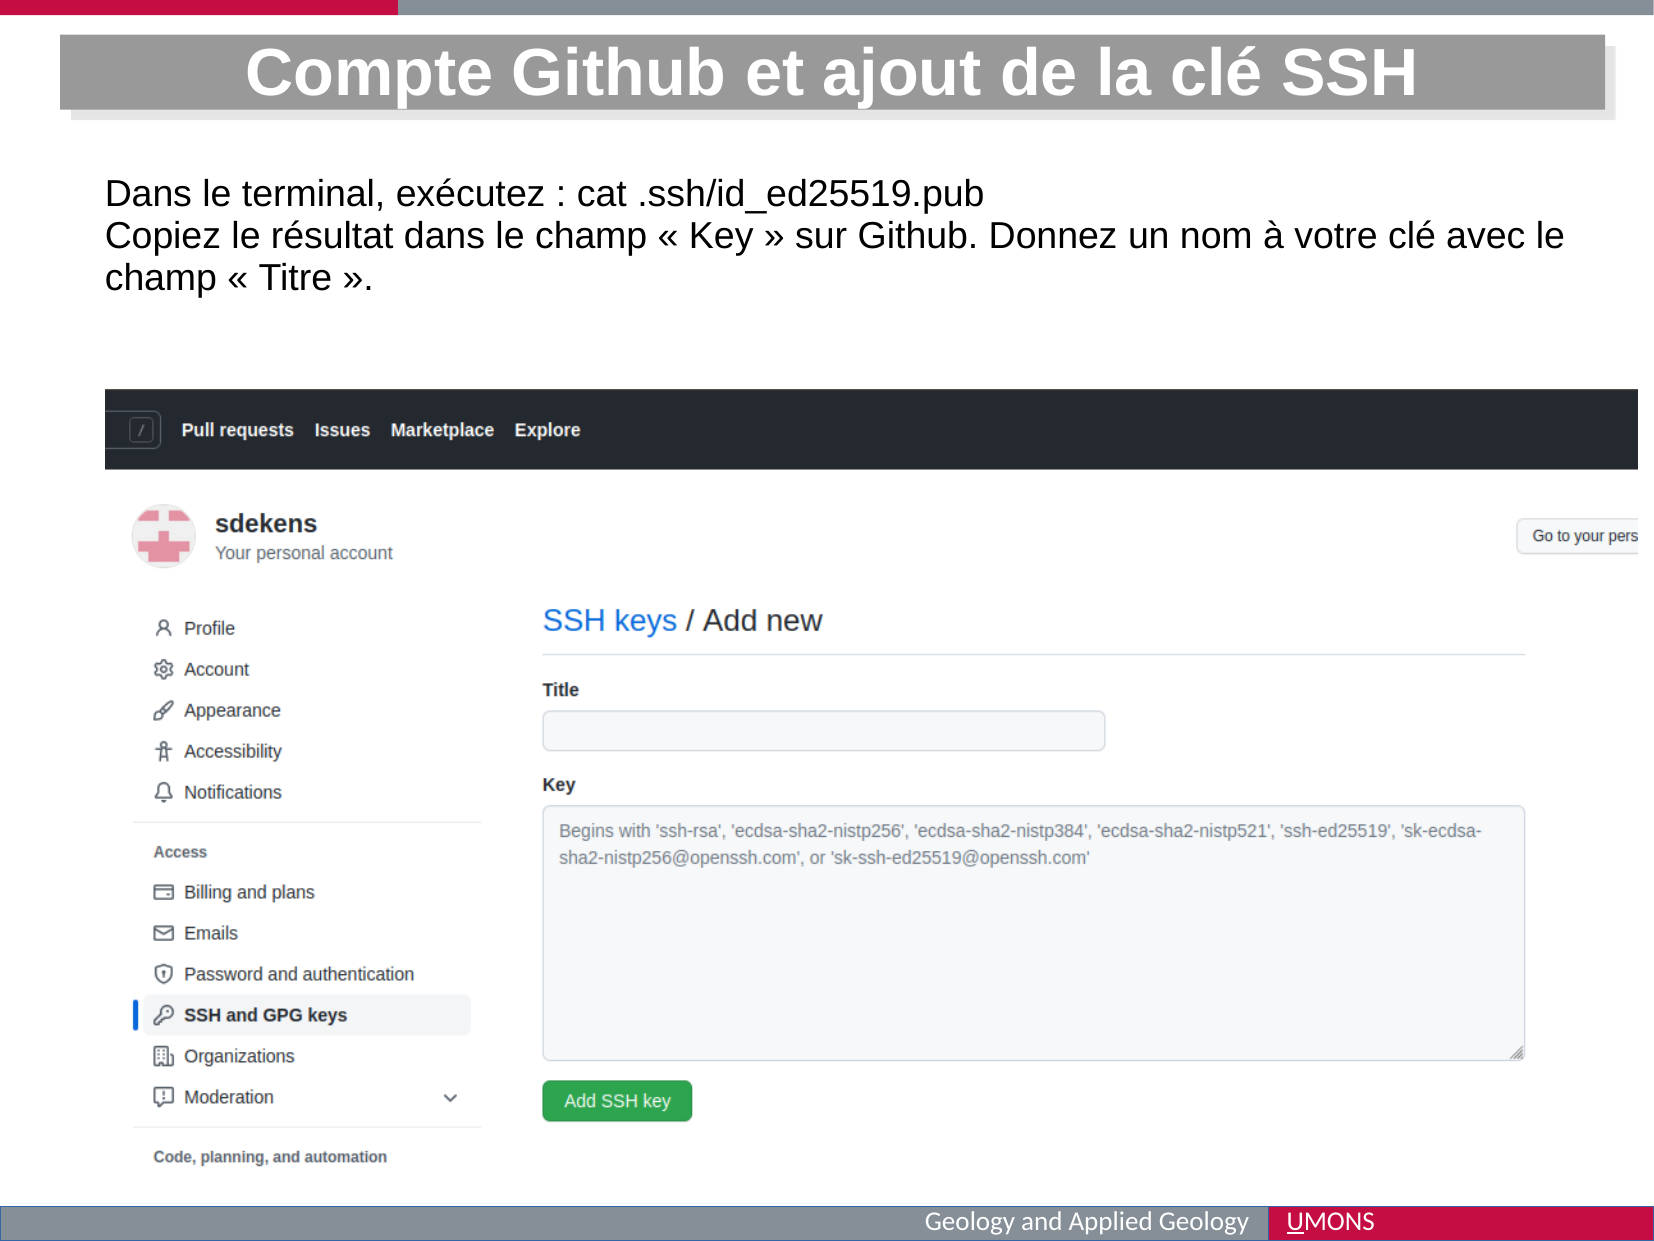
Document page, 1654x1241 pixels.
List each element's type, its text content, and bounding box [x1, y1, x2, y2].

text_box Dans le terminal, exécutez : cat .ssh/id_ed25519.pub Copiez le résultat dans le champ « Key » sur Github. Donnez un nom à votre clé avec le champ « Titre ». [90, 165, 1581, 306]
picture [105, 389, 1638, 1175]
title Compte Github et ajout de la clé SSH [60, 34, 1606, 110]
